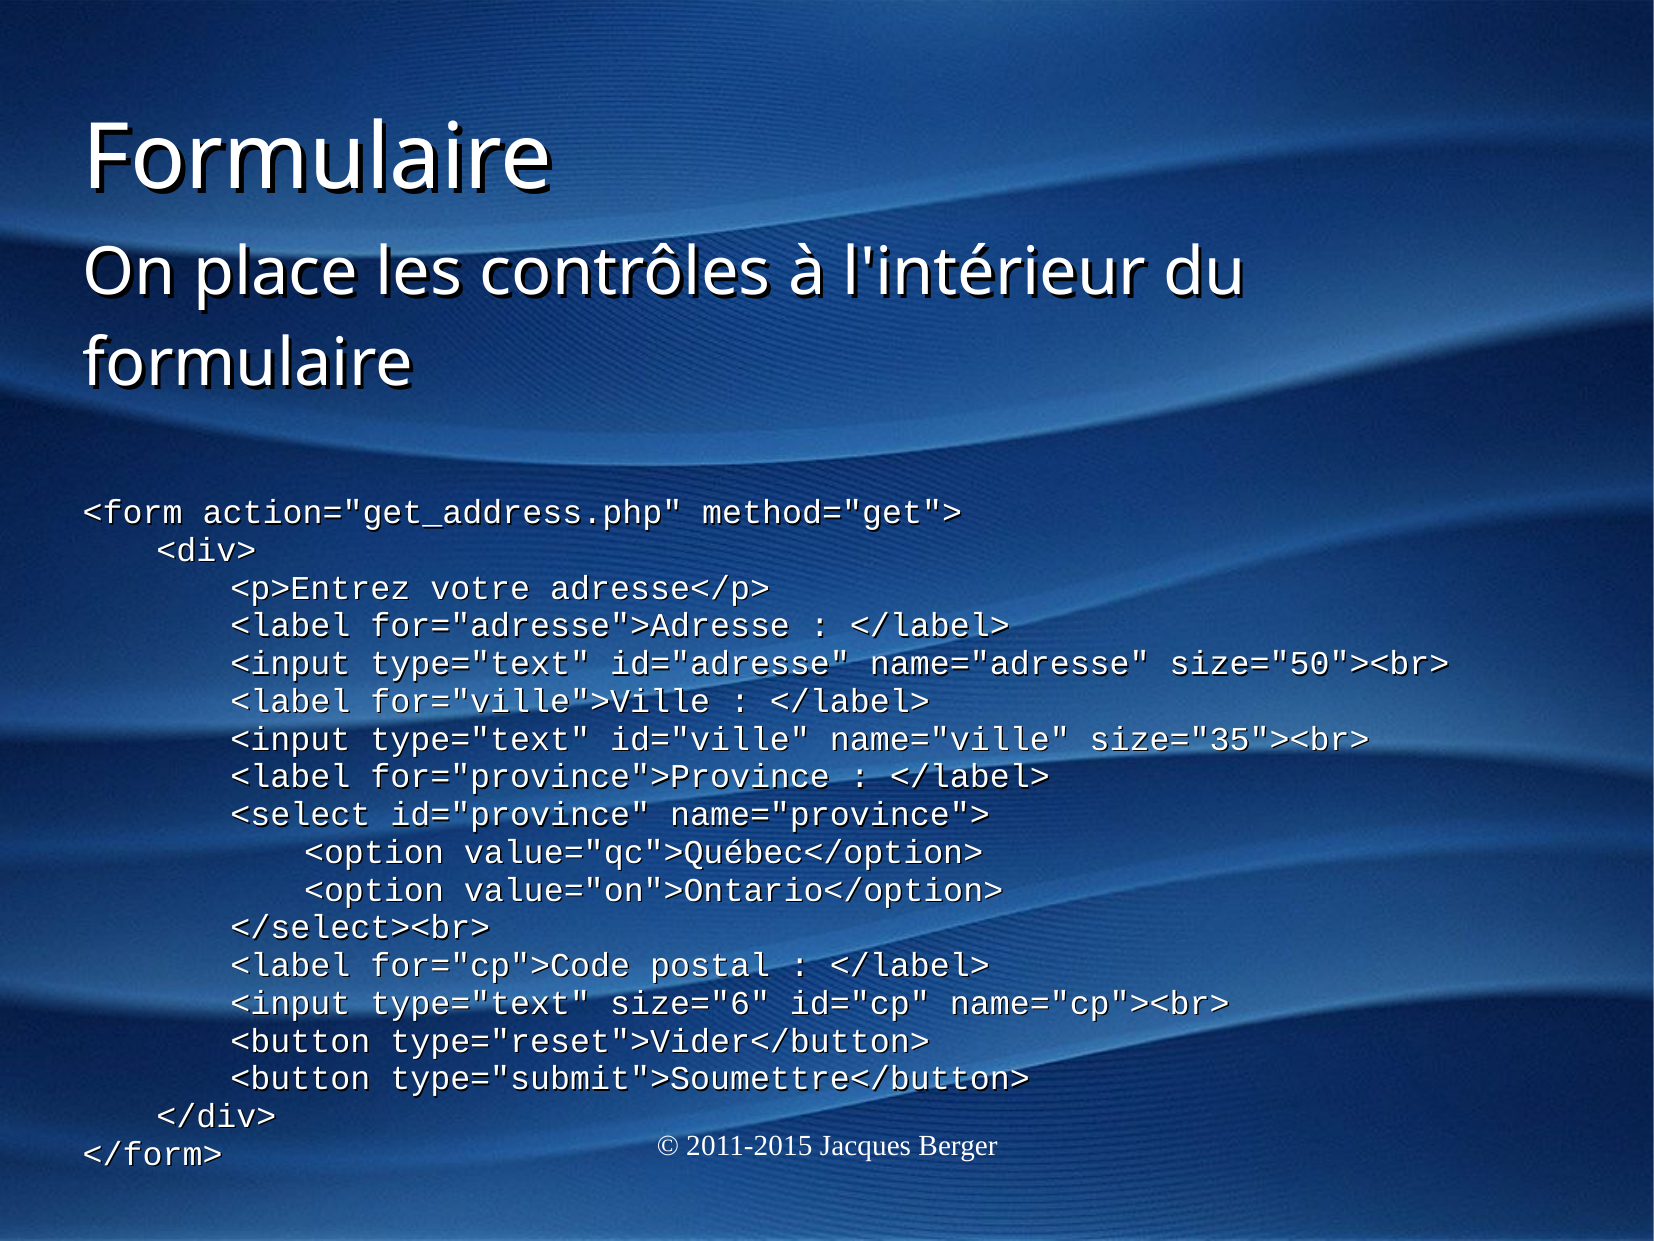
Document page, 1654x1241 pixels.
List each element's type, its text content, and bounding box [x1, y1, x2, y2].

title Formulaire [82, 56, 1571, 238]
subtitle On place les contrôles à l'intérieur du formulaire <form action="get_address.php" method="get"> <div> <p>Entrez votre adresse</p> <label for="adresse">Adresse : </label> <input type="text" id="adresse" name="adresse" size="50"><br> <label for="ville">Ville : </label> <input type="text" id="ville" name="ville" size="35"><br> <label for="province">Province : </label> <select id="province" name="province"> <option value="qc">Québec</option> <option value="on">Ontario</option> </select><br> <label for="cp">Code postal : </label> <input type="text" size="6" id="cp" name="cp"><br> <button type="reset">Vider</button> <button type="submit">Soumettre</button> </div> </form> [82, 238, 1571, 1161]
picture [0, 0, 1654, 1241]
